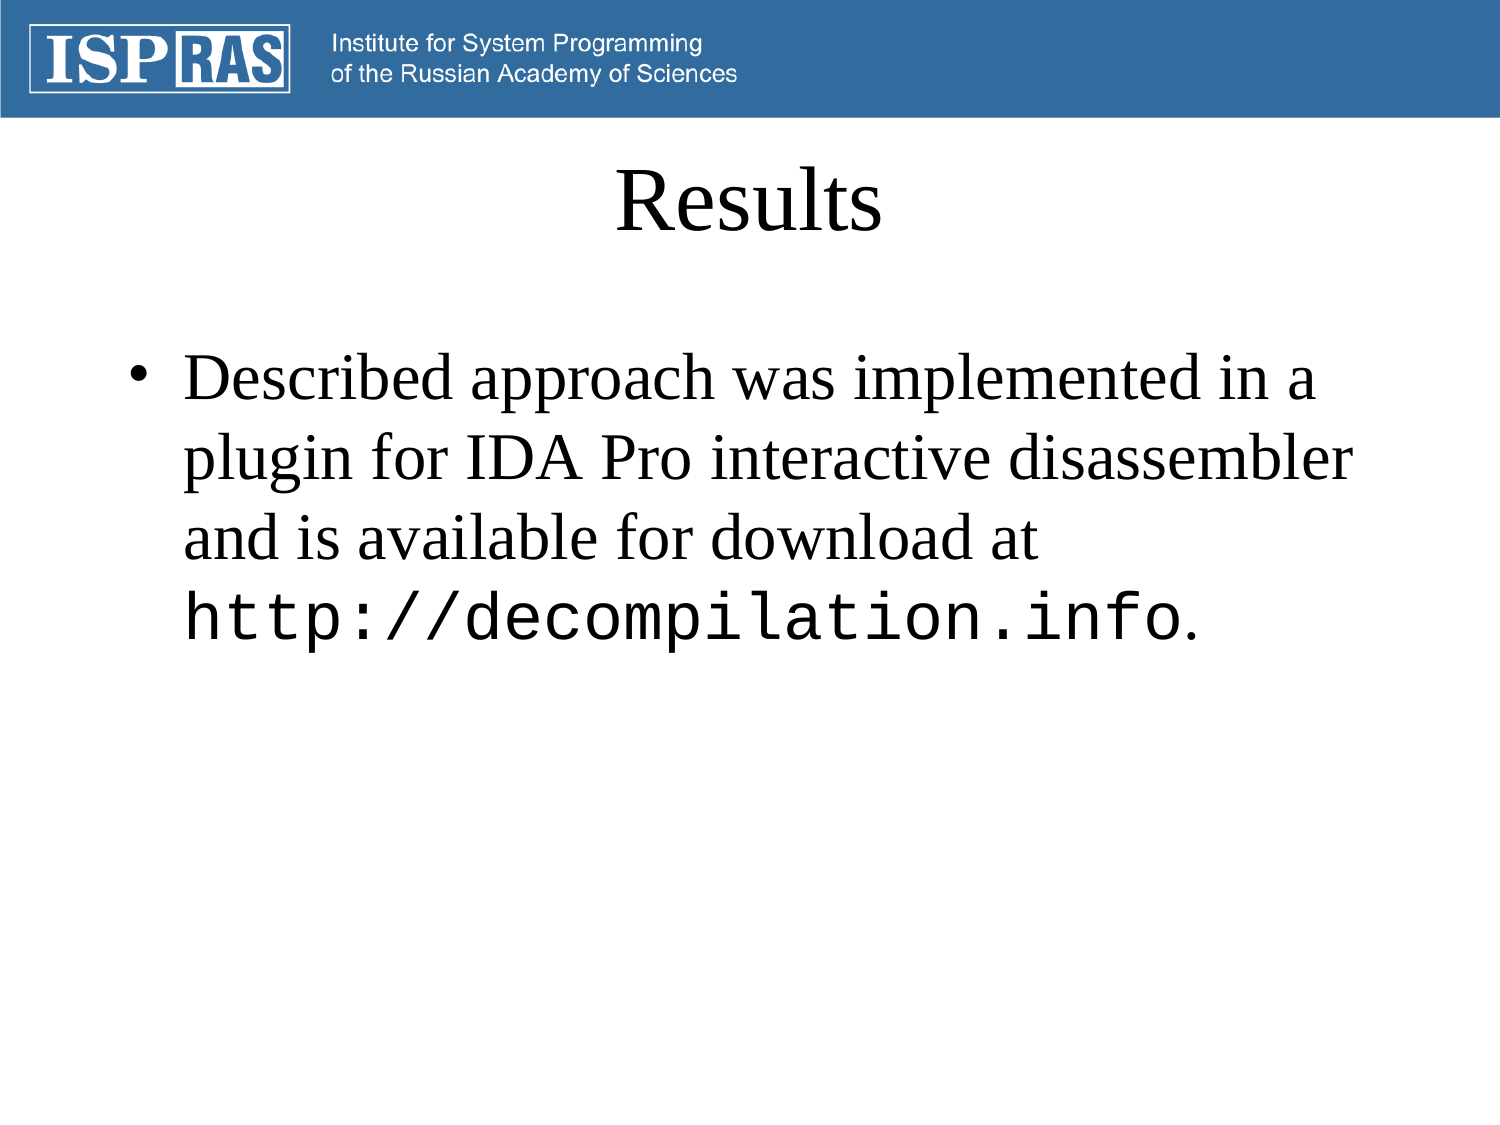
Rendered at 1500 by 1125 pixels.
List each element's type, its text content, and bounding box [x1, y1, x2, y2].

list Described approach was implemented in a plugin for IDA Pro interactive disassembler and is available for download at http://decompilation.info. [112, 324, 1388, 1001]
title Results [112, 99, 1388, 288]
picture [0, 0, 1500, 1125]
